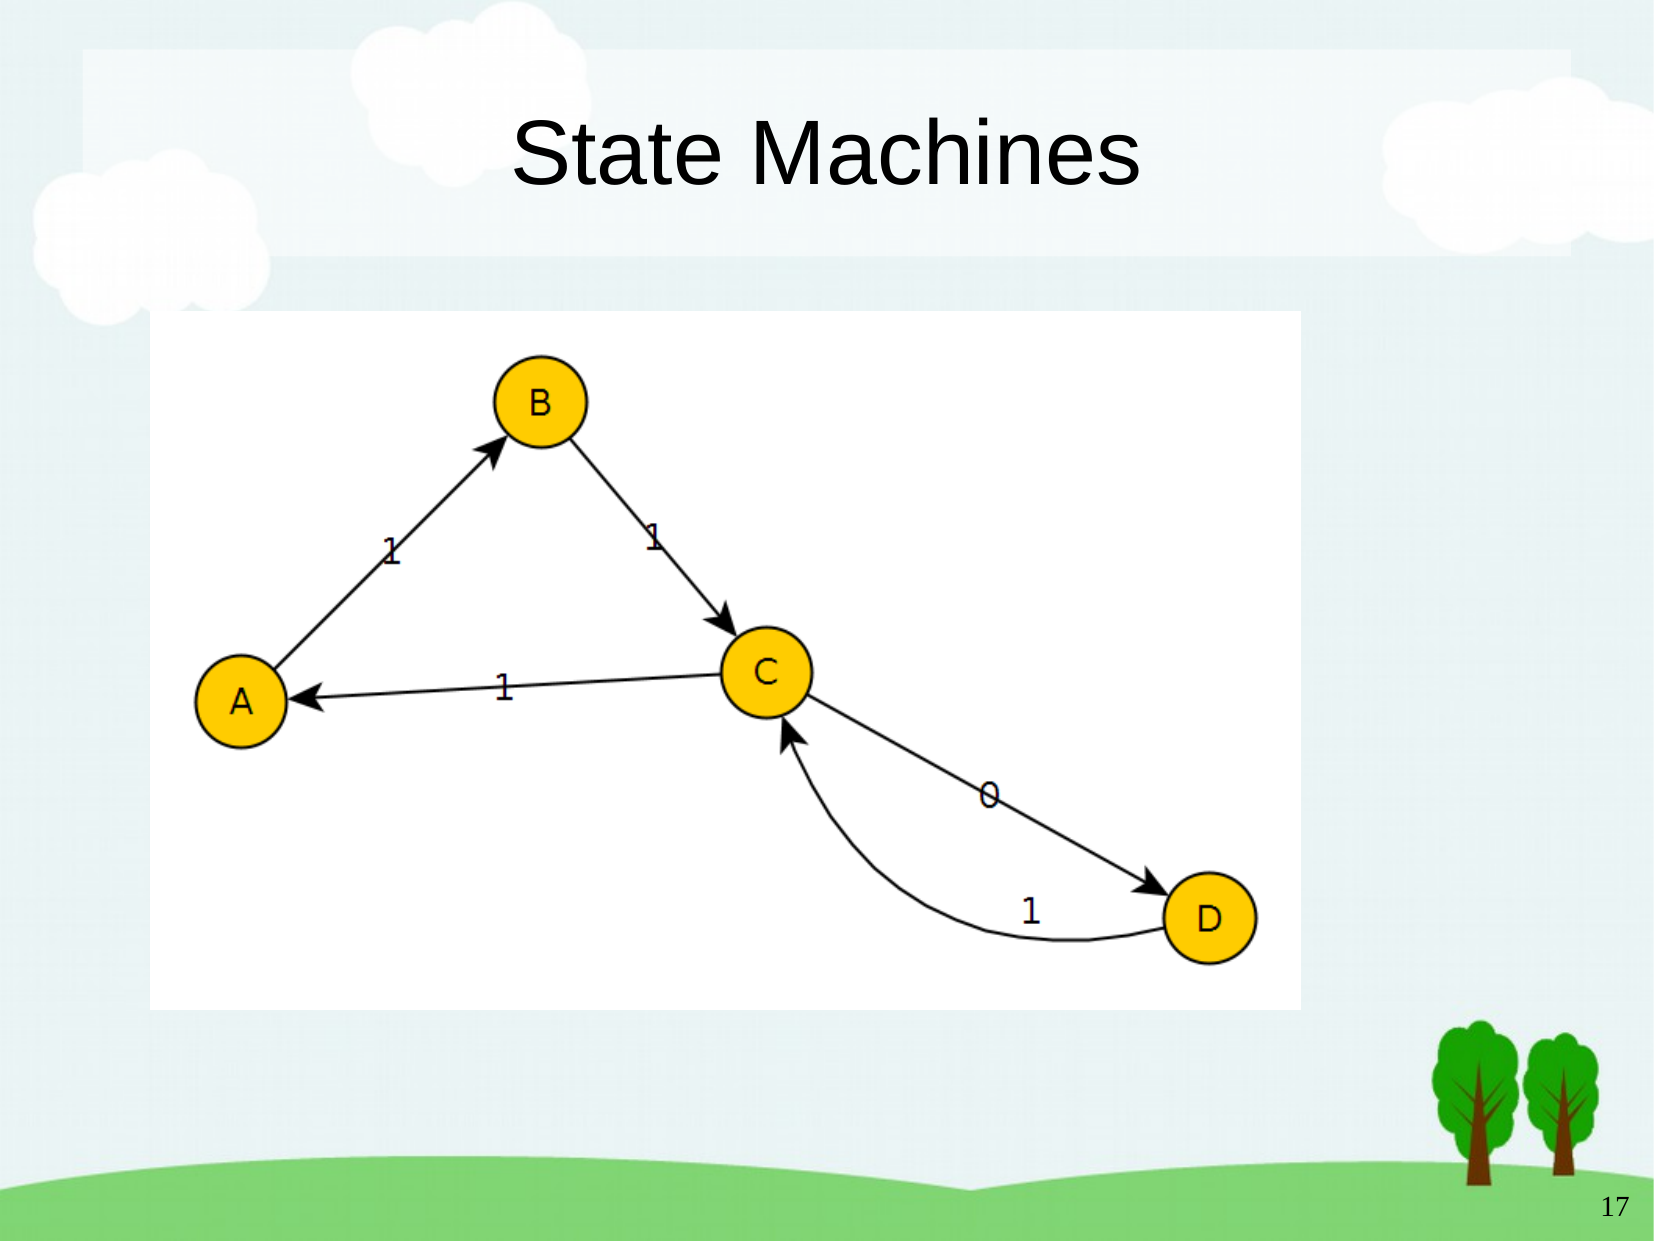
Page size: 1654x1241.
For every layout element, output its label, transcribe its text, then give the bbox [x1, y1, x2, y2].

title State Machines [82, 49, 1571, 257]
picture [0, 0, 1654, 1241]
